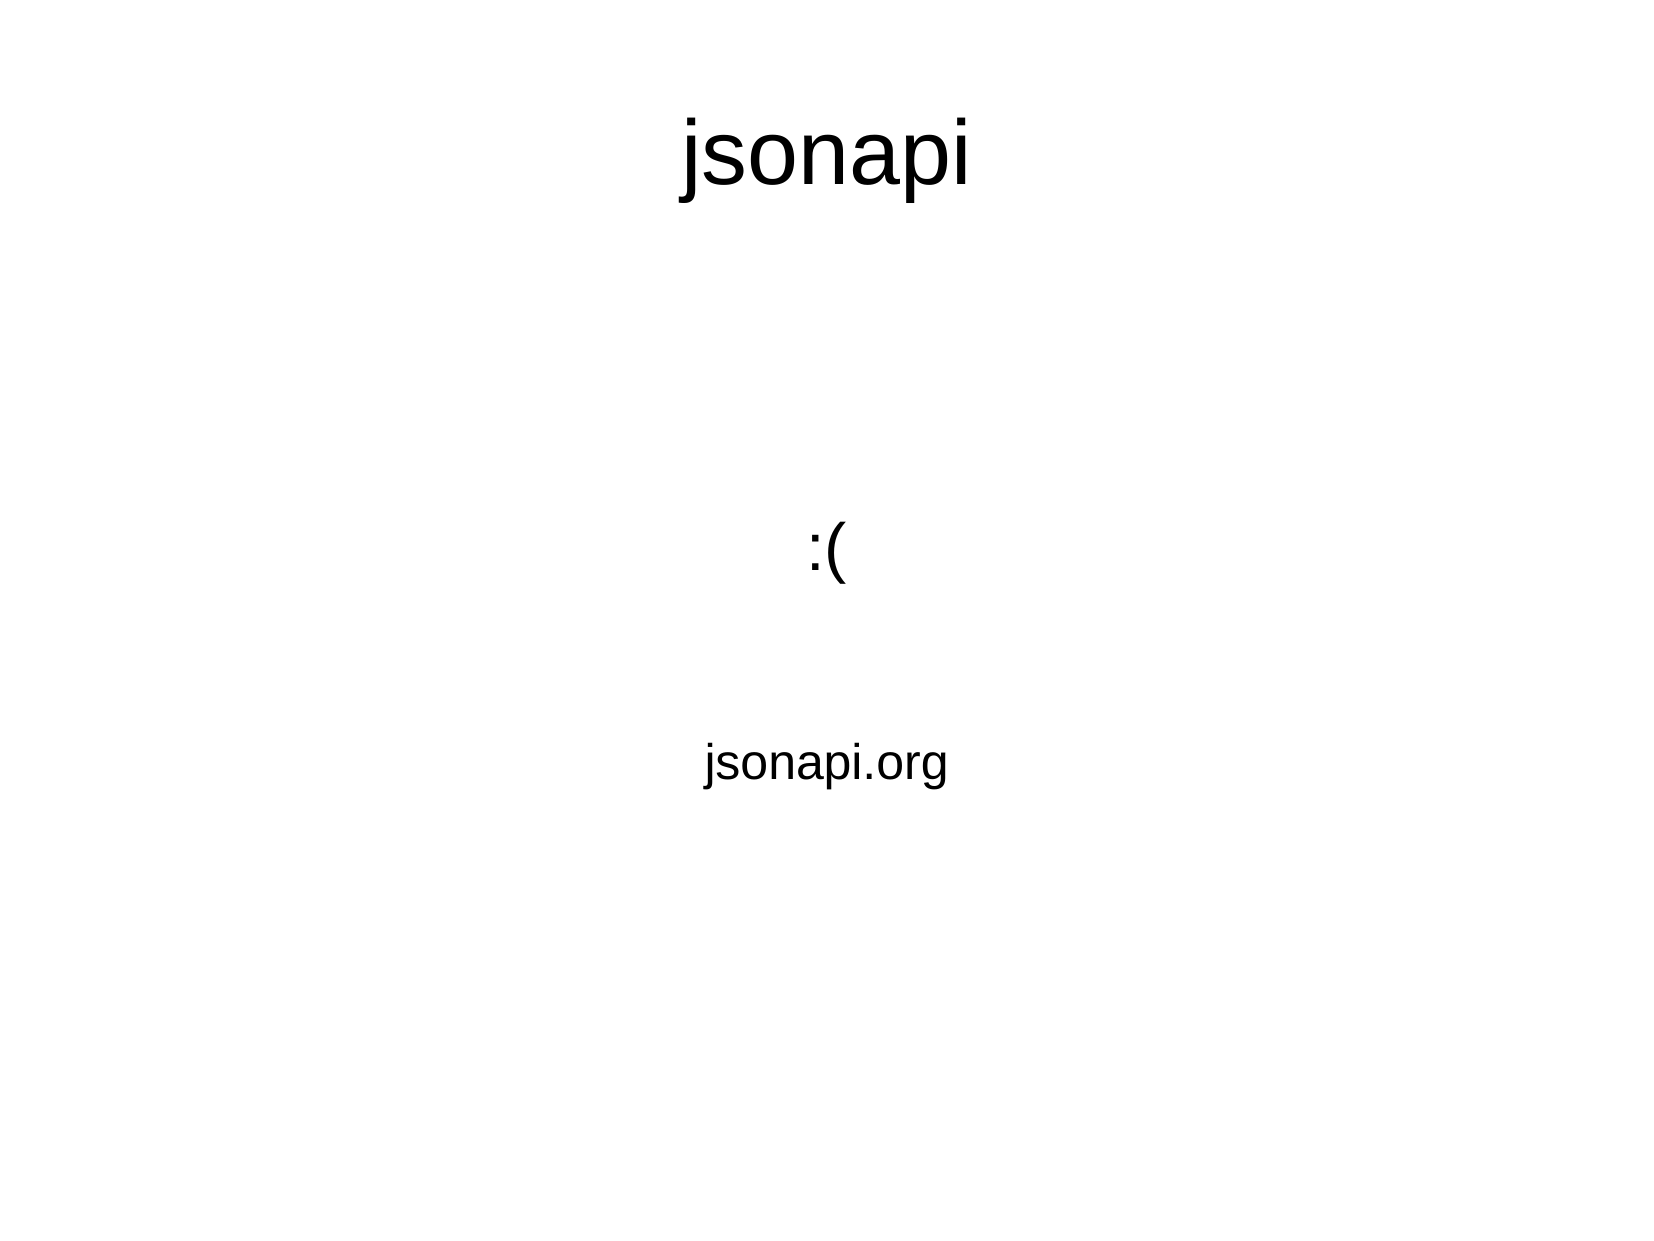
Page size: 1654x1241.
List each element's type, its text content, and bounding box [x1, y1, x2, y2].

title jsonapi [82, 49, 1571, 257]
subtitle :( jsonapi.org [82, 290, 1571, 1010]
